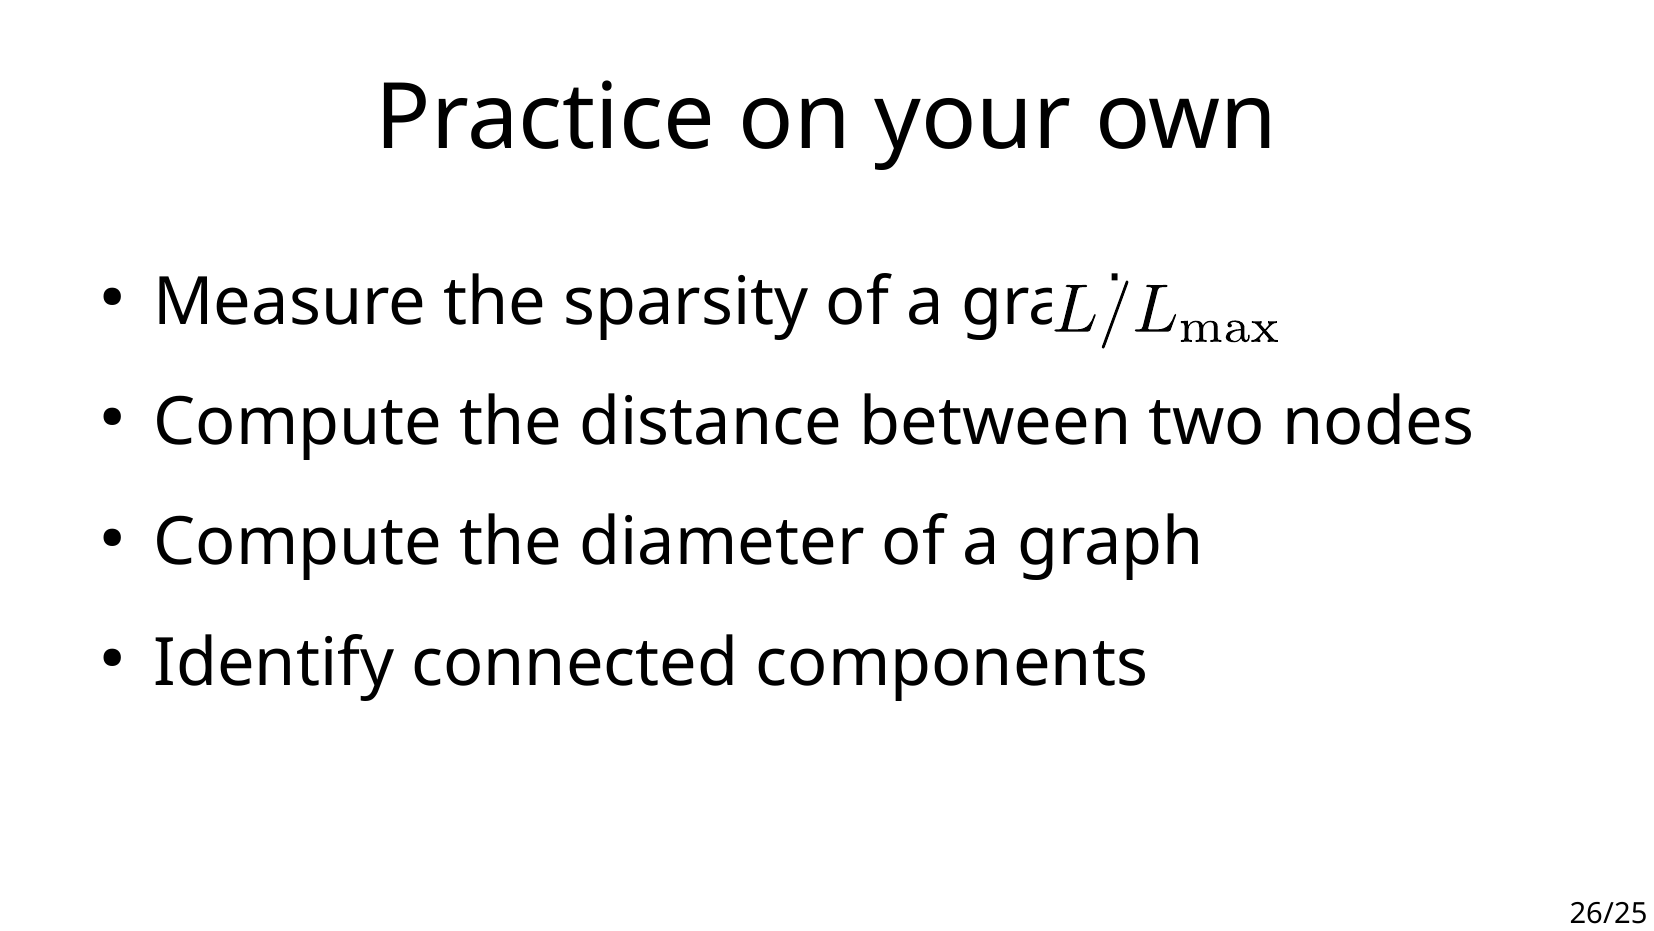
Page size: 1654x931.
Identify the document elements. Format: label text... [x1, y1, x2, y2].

title Practice on your own [82, 1, 1571, 226]
list Measure the sparsity of a graph Compute the distance between two nodes Compute the diameter of a graph Identify connected components [82, 253, 1571, 901]
text_box [1051, 280, 1280, 349]
